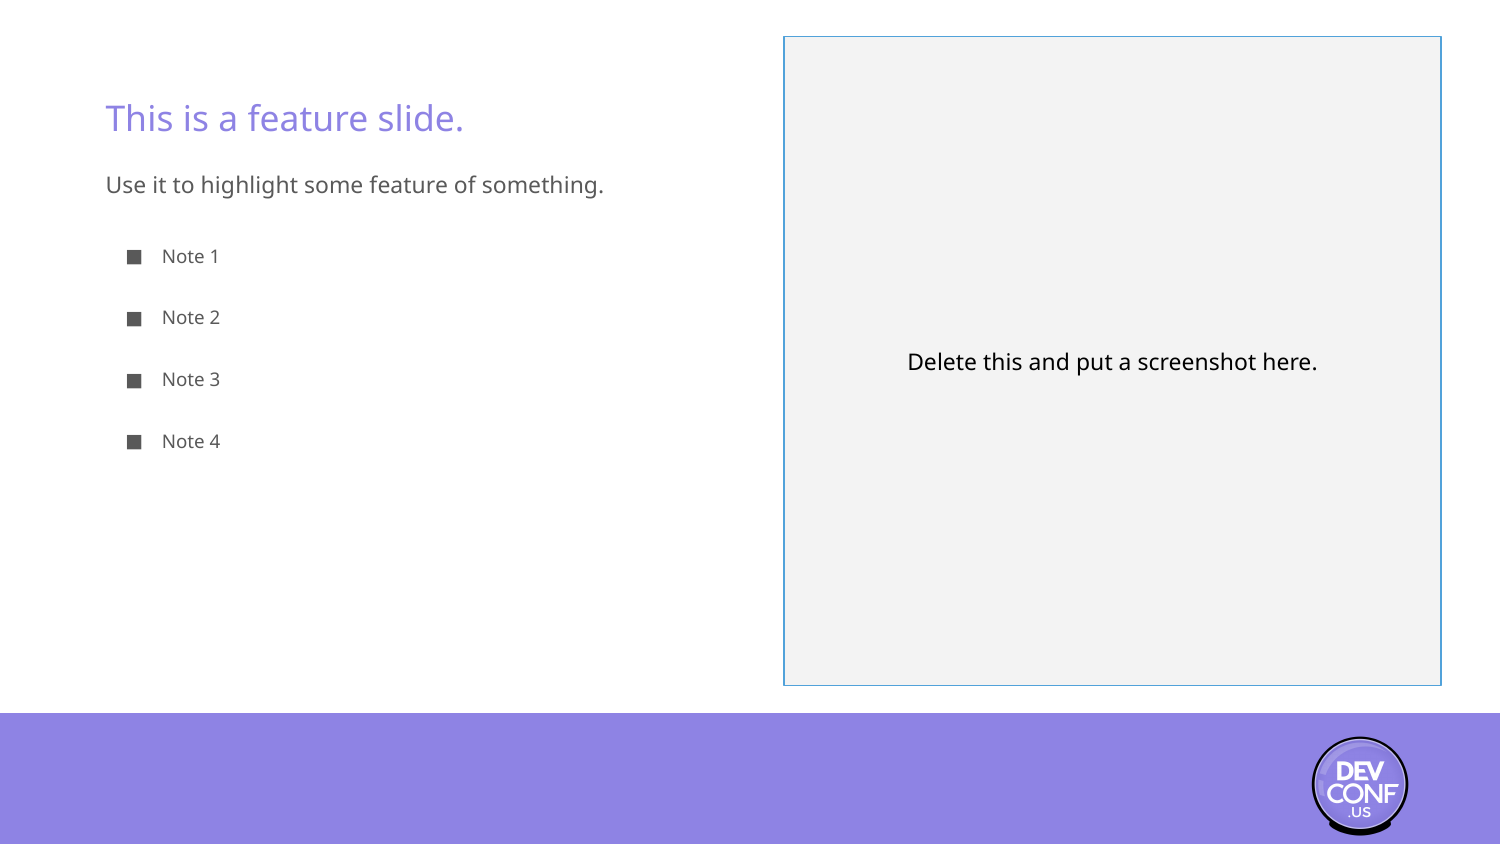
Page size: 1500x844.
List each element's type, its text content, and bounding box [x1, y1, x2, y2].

text_box Delete this and put a screenshot here. [784, 36, 1442, 686]
subtitle Use it to highlight some feature of something. [105, 163, 713, 208]
list Note 1 Note 2 Note 3 Note 4 [105, 236, 713, 670]
title This is a feature slide. [105, 70, 713, 163]
picture [1305, 731, 1415, 840]
